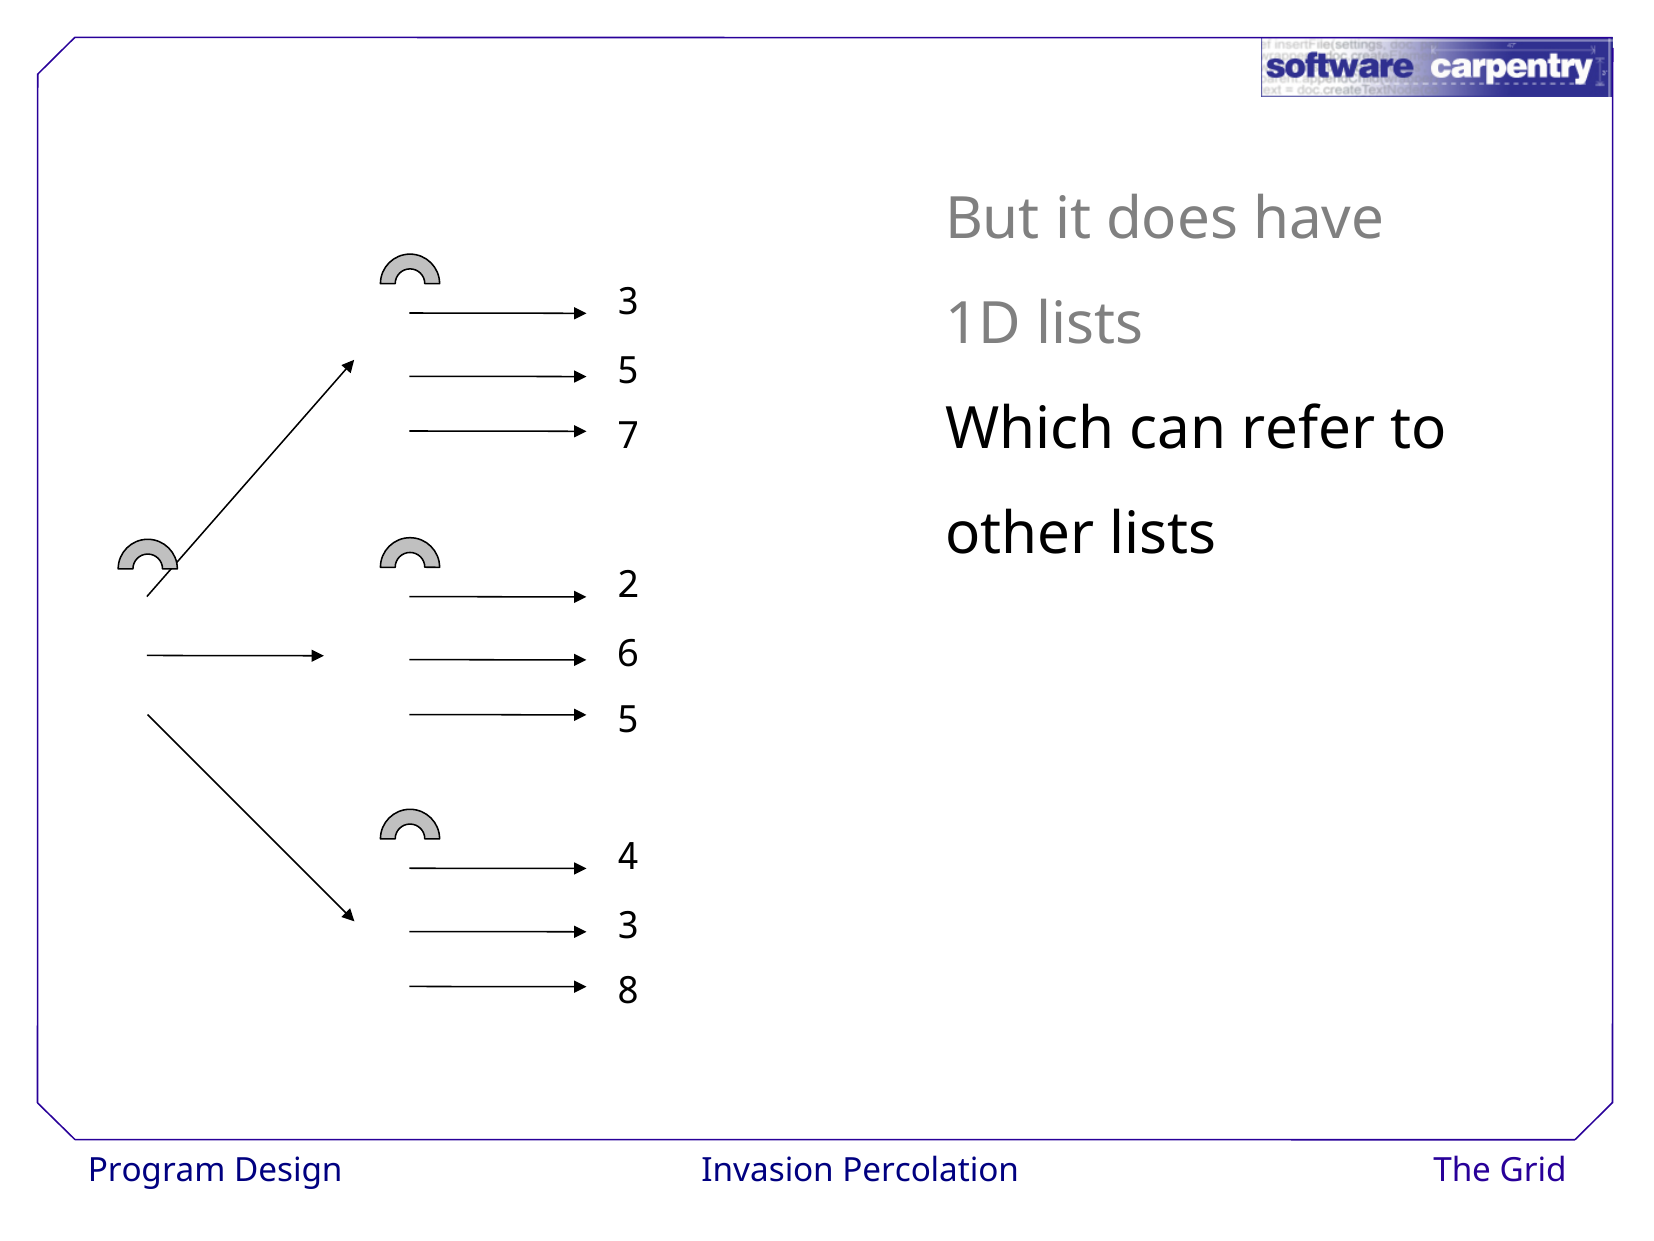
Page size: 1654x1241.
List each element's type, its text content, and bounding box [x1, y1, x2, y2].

text_box [380, 809, 440, 839]
table_cell [156, 720, 178, 742]
table_cell [119, 644, 178, 720]
text_box 8 [590, 968, 666, 1026]
table_cell [381, 434, 440, 510]
table_cell [119, 720, 178, 795]
text_box [118, 539, 178, 569]
table_header [119, 569, 178, 644]
text_box 3 [590, 877, 666, 968]
text_box 5 [590, 697, 666, 754]
text_box 4 [590, 816, 666, 877]
table_header [381, 567, 440, 643]
table_cell [381, 990, 440, 1065]
text_box 2 [590, 544, 666, 605]
table_cell [381, 643, 440, 718]
table_cell [381, 914, 440, 990]
text_box 5 [590, 321, 666, 413]
text_box [380, 254, 440, 284]
table_cell [381, 359, 440, 434]
table_header [381, 284, 440, 359]
text_box [380, 537, 440, 568]
table_header [381, 839, 440, 914]
text_box But it does have 1D lists Which can refer to other lists [930, 137, 1462, 574]
text_box 3 [590, 260, 666, 321]
table_cell [381, 718, 440, 793]
picture [1261, 39, 1613, 97]
text_box 6 [590, 605, 666, 697]
text_box 7 [590, 413, 666, 471]
